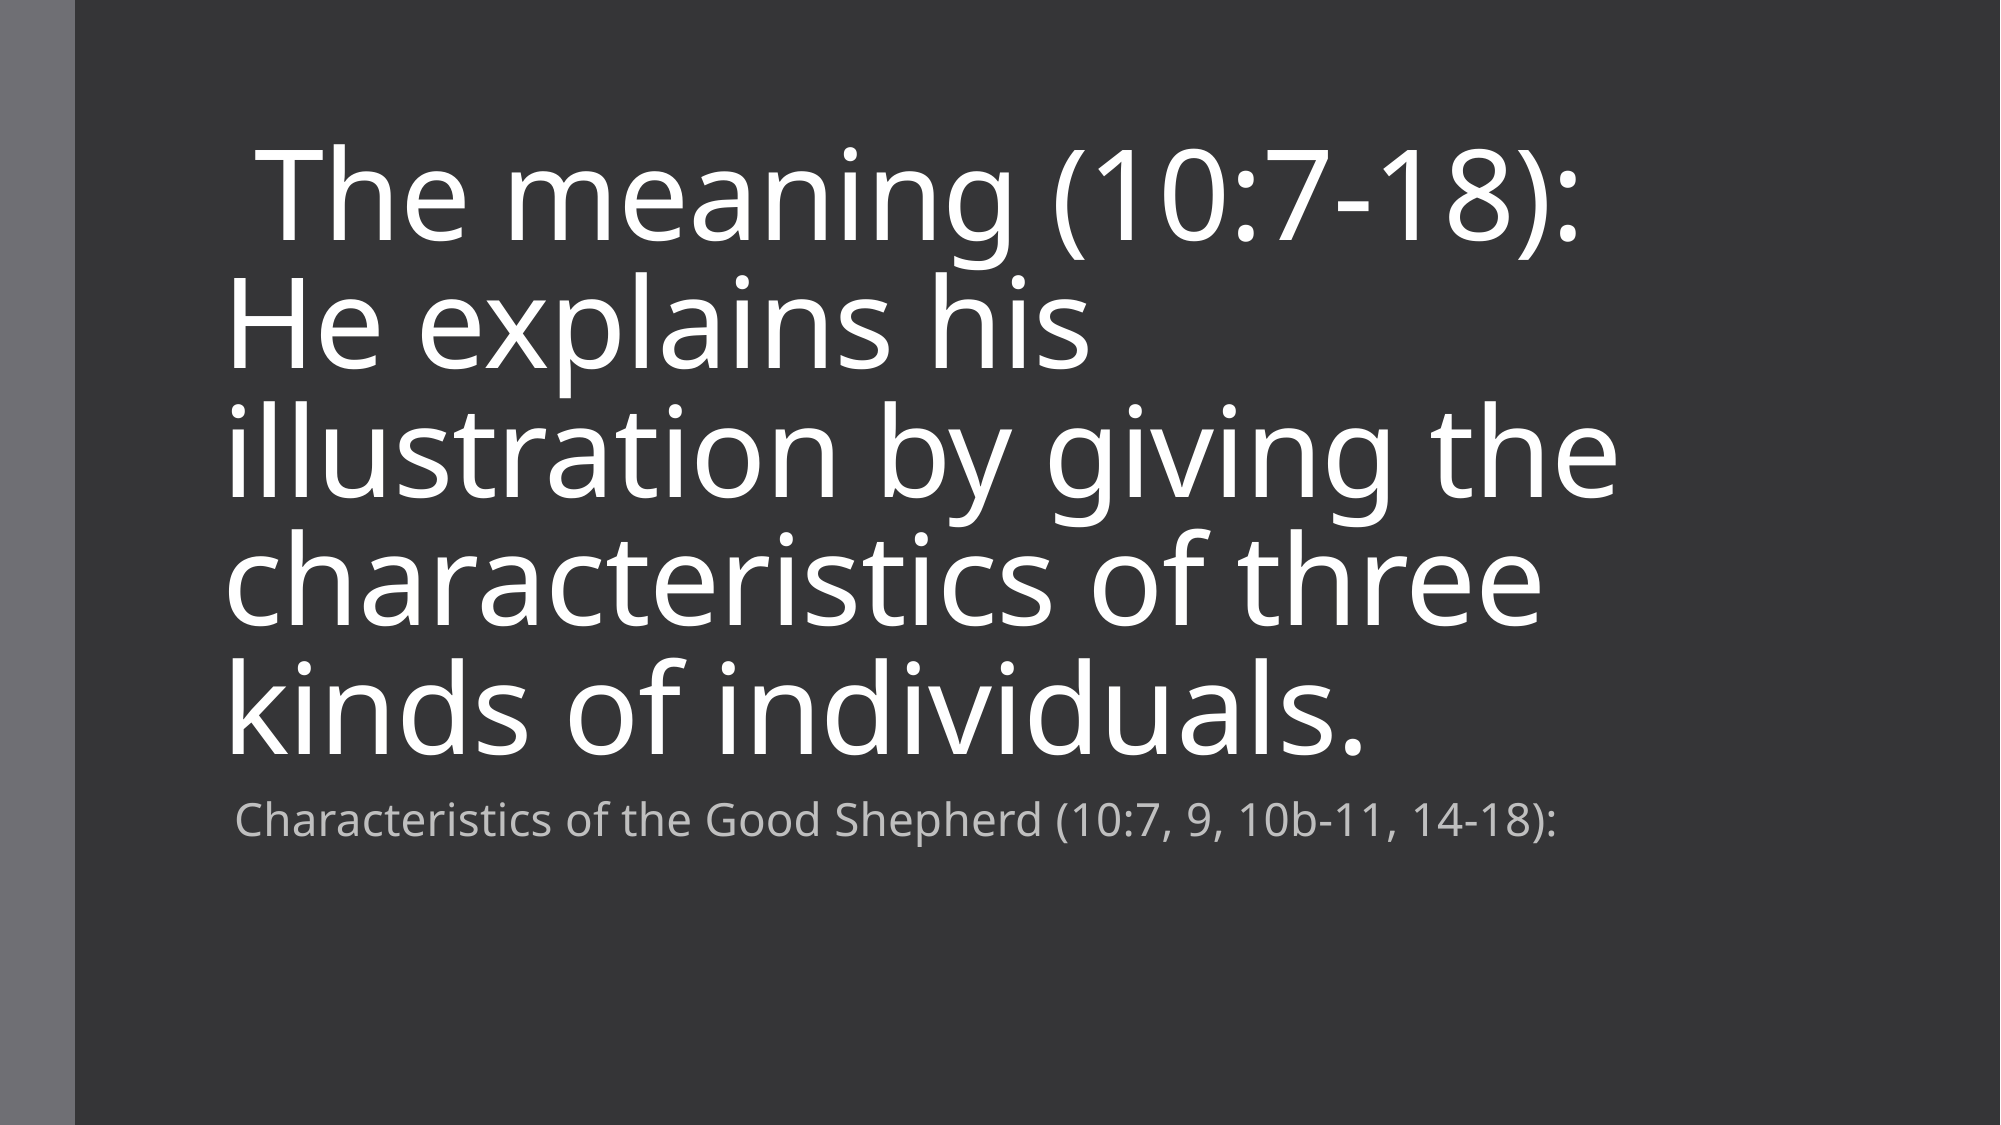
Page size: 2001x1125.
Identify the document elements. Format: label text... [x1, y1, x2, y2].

title The meaning (10:7-18): He explains his illustration by giving the characteristics of three kinds of individuals. [206, 124, 1752, 787]
subtitle Characteristics of the Good Shepherd (10:7, 9, 10b-11, 14-18): [206, 787, 1752, 1066]
